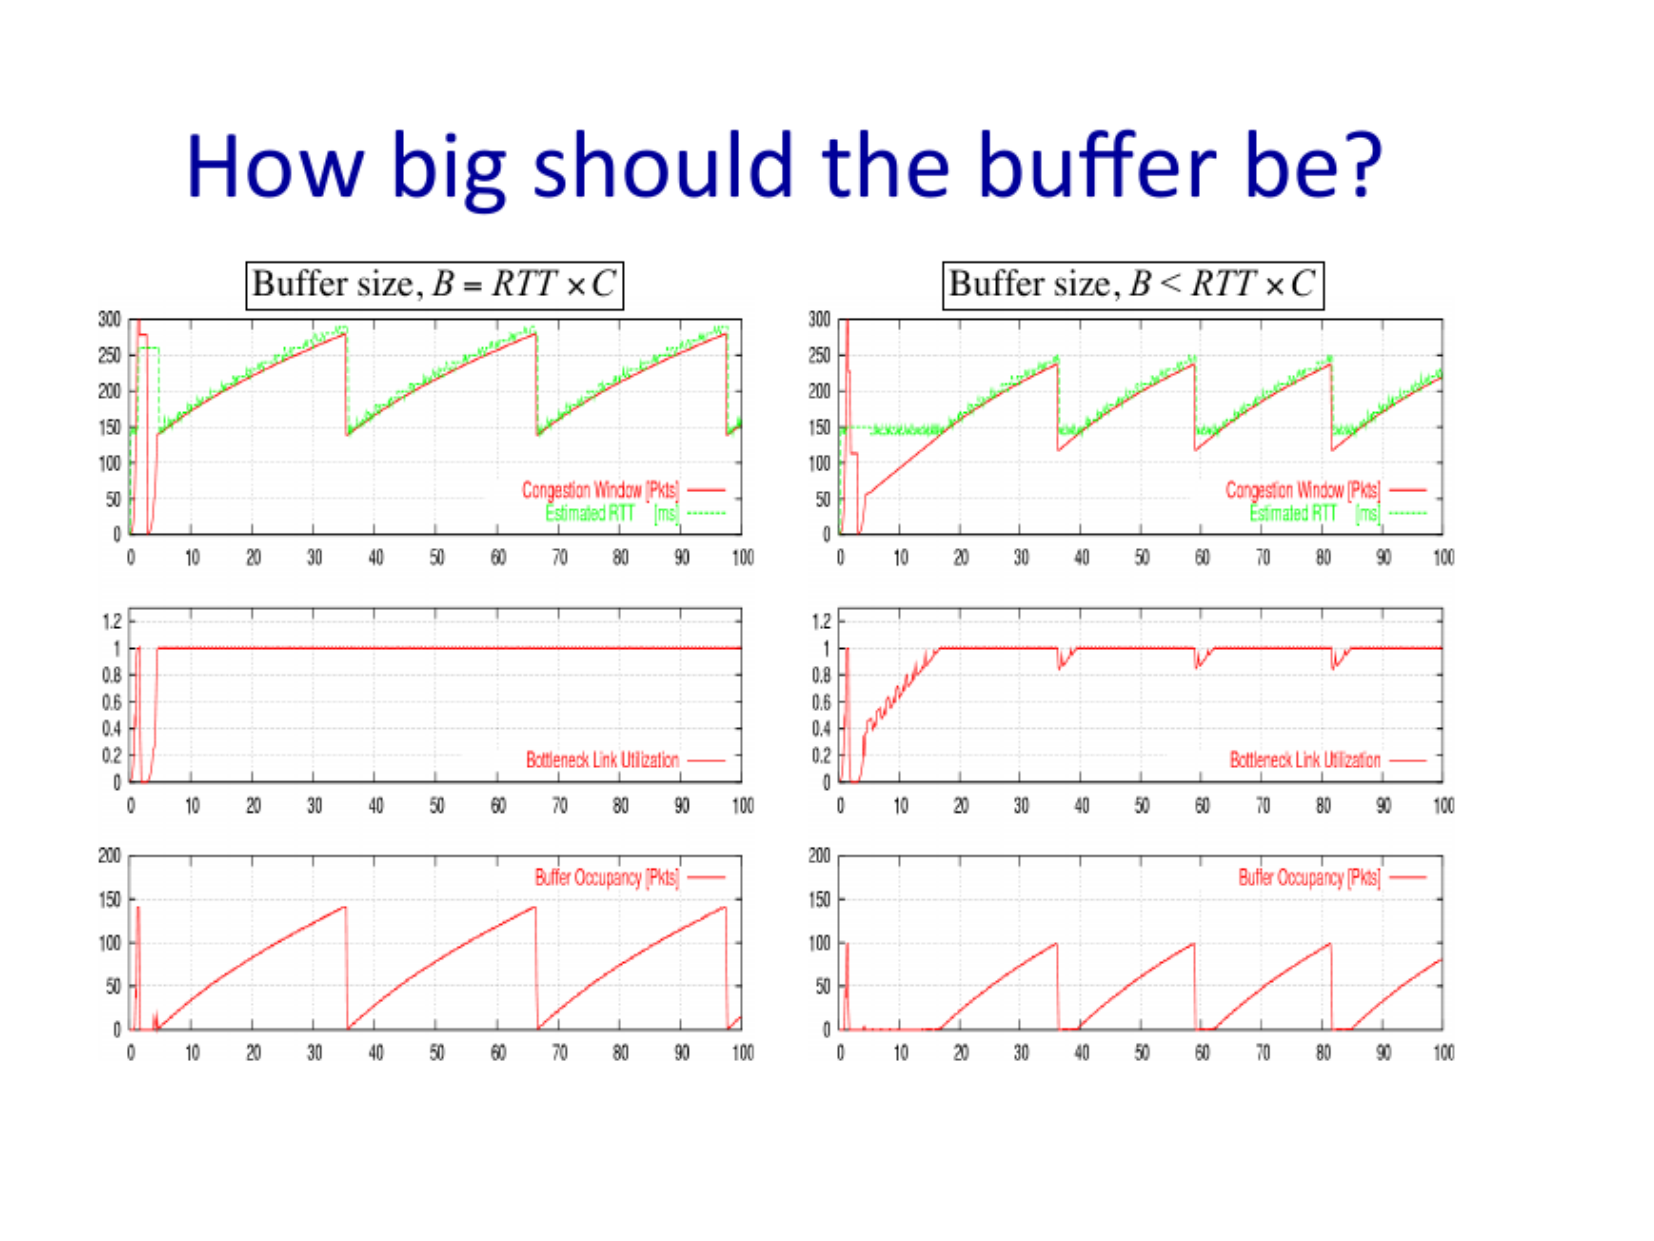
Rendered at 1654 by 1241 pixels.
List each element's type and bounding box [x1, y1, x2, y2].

picture [67, 119, 1531, 1081]
